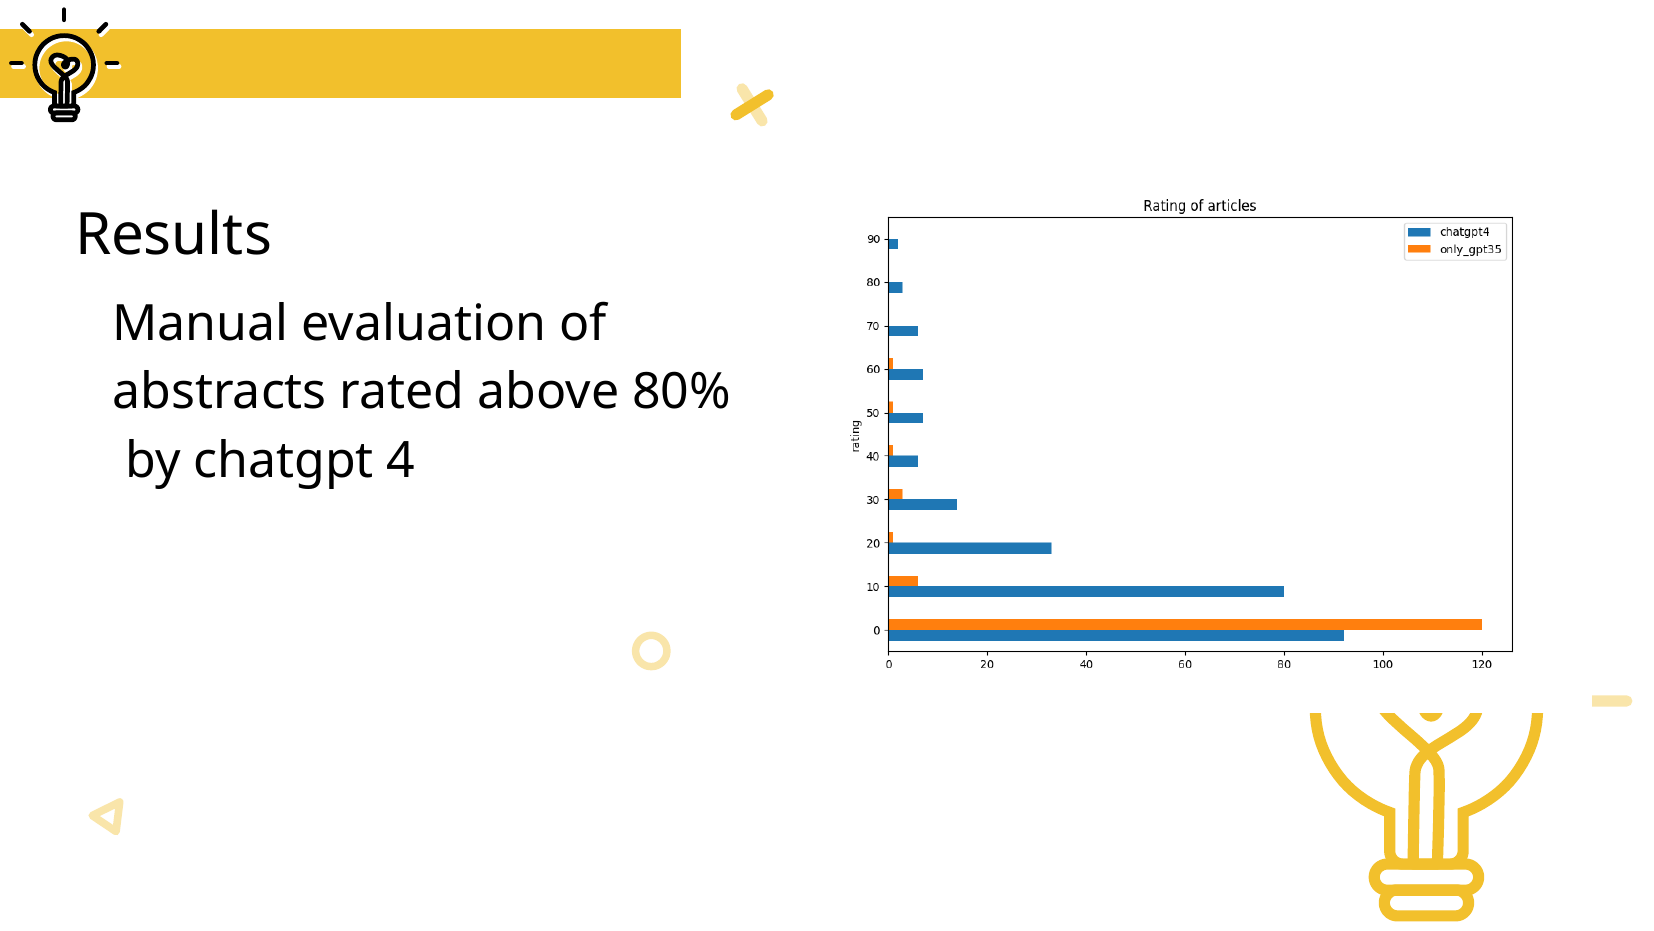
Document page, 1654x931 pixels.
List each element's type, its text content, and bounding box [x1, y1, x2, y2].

title Results [75, 164, 787, 301]
text_box Manual evaluation of abstracts rated above 80% by chatgpt 4 [112, 300, 787, 616]
picture [787, 149, 1592, 713]
